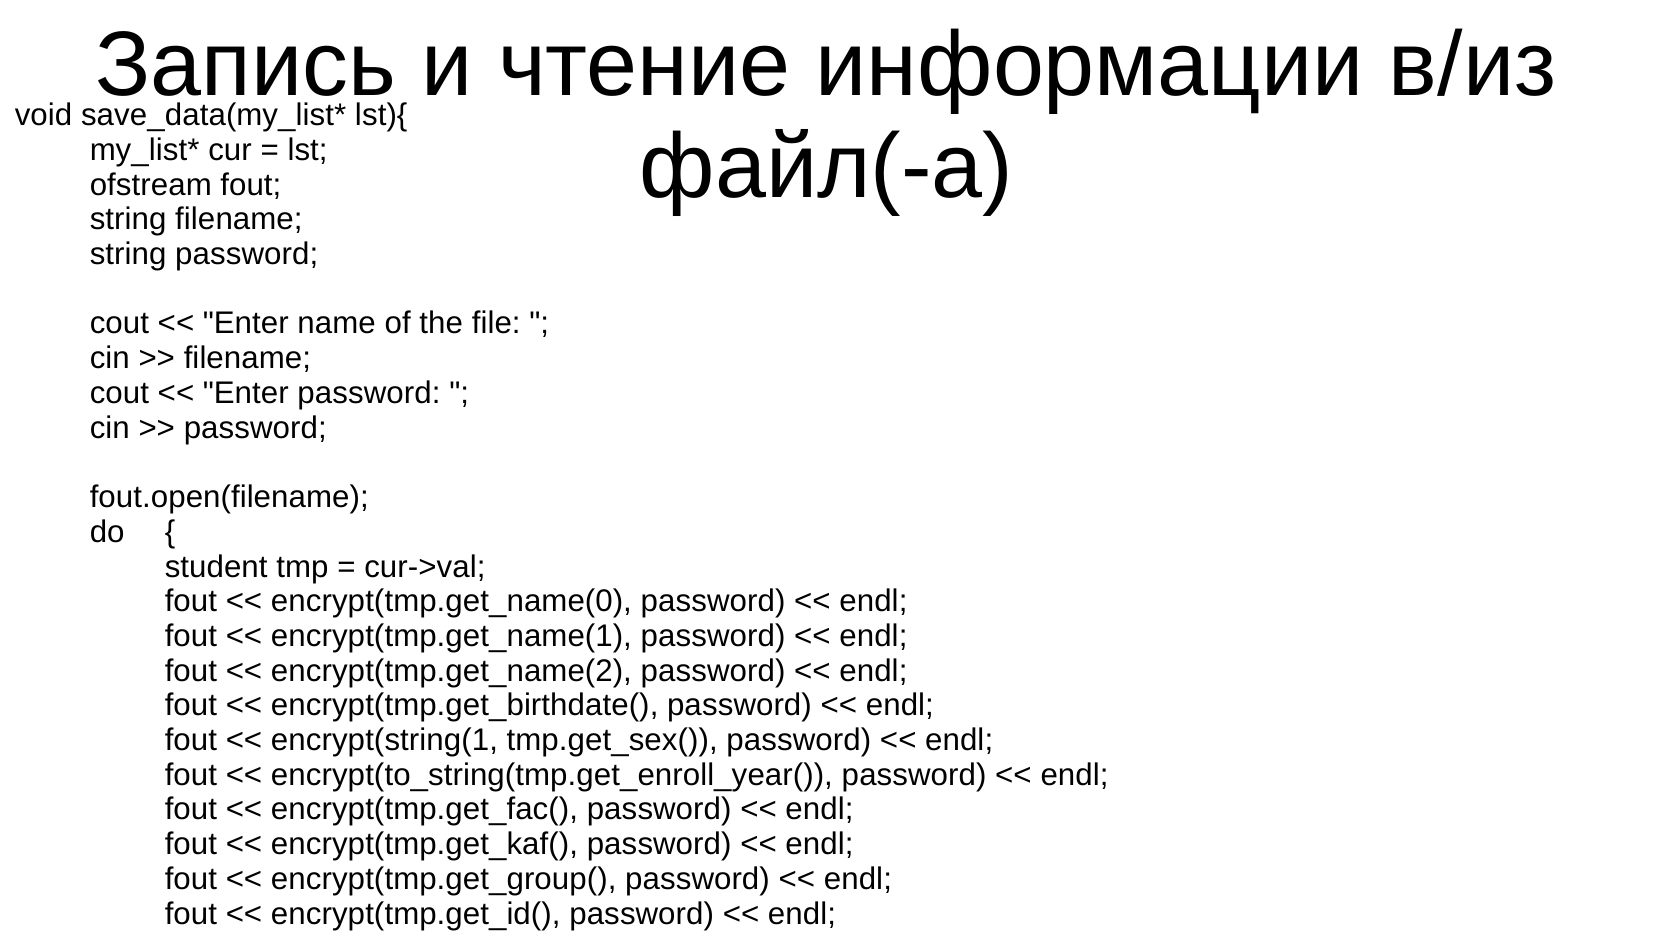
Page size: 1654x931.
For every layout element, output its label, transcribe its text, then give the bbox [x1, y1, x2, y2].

title Запись и чтение информации в/из файл(-а) [82, 0, 1571, 320]
text_box void save_data(my_list* lst){ my_list* cur = lst; ofstream fout; string filename; string password; cout << "Enter name of the file: "; cin >> filename; cout << "Enter password: "; cin >> password; fout.open(filename); do { student tmp = cur->val; fout << encrypt(tmp.get_name(0), password) << endl; fout << encrypt(tmp.get_name(1), password) << endl; fout << encrypt(tmp.get_name(2), password) << endl; fout << encrypt(tmp.get_birthdate(), password) << endl; fout << encrypt(string(1, tmp.get_sex()), password) << endl; fout << encrypt(to_string(tmp.get_enroll_year()), password) << endl; fout << encrypt(tmp.get_fac(), password) << endl; fout << encrypt(tmp.get_kaf(), password) << endl; fout << encrypt(tmp.get_group(), password) << endl; fout << encrypt(tmp.get_id(), password) << endl; [0, 90, 1306, 931]
